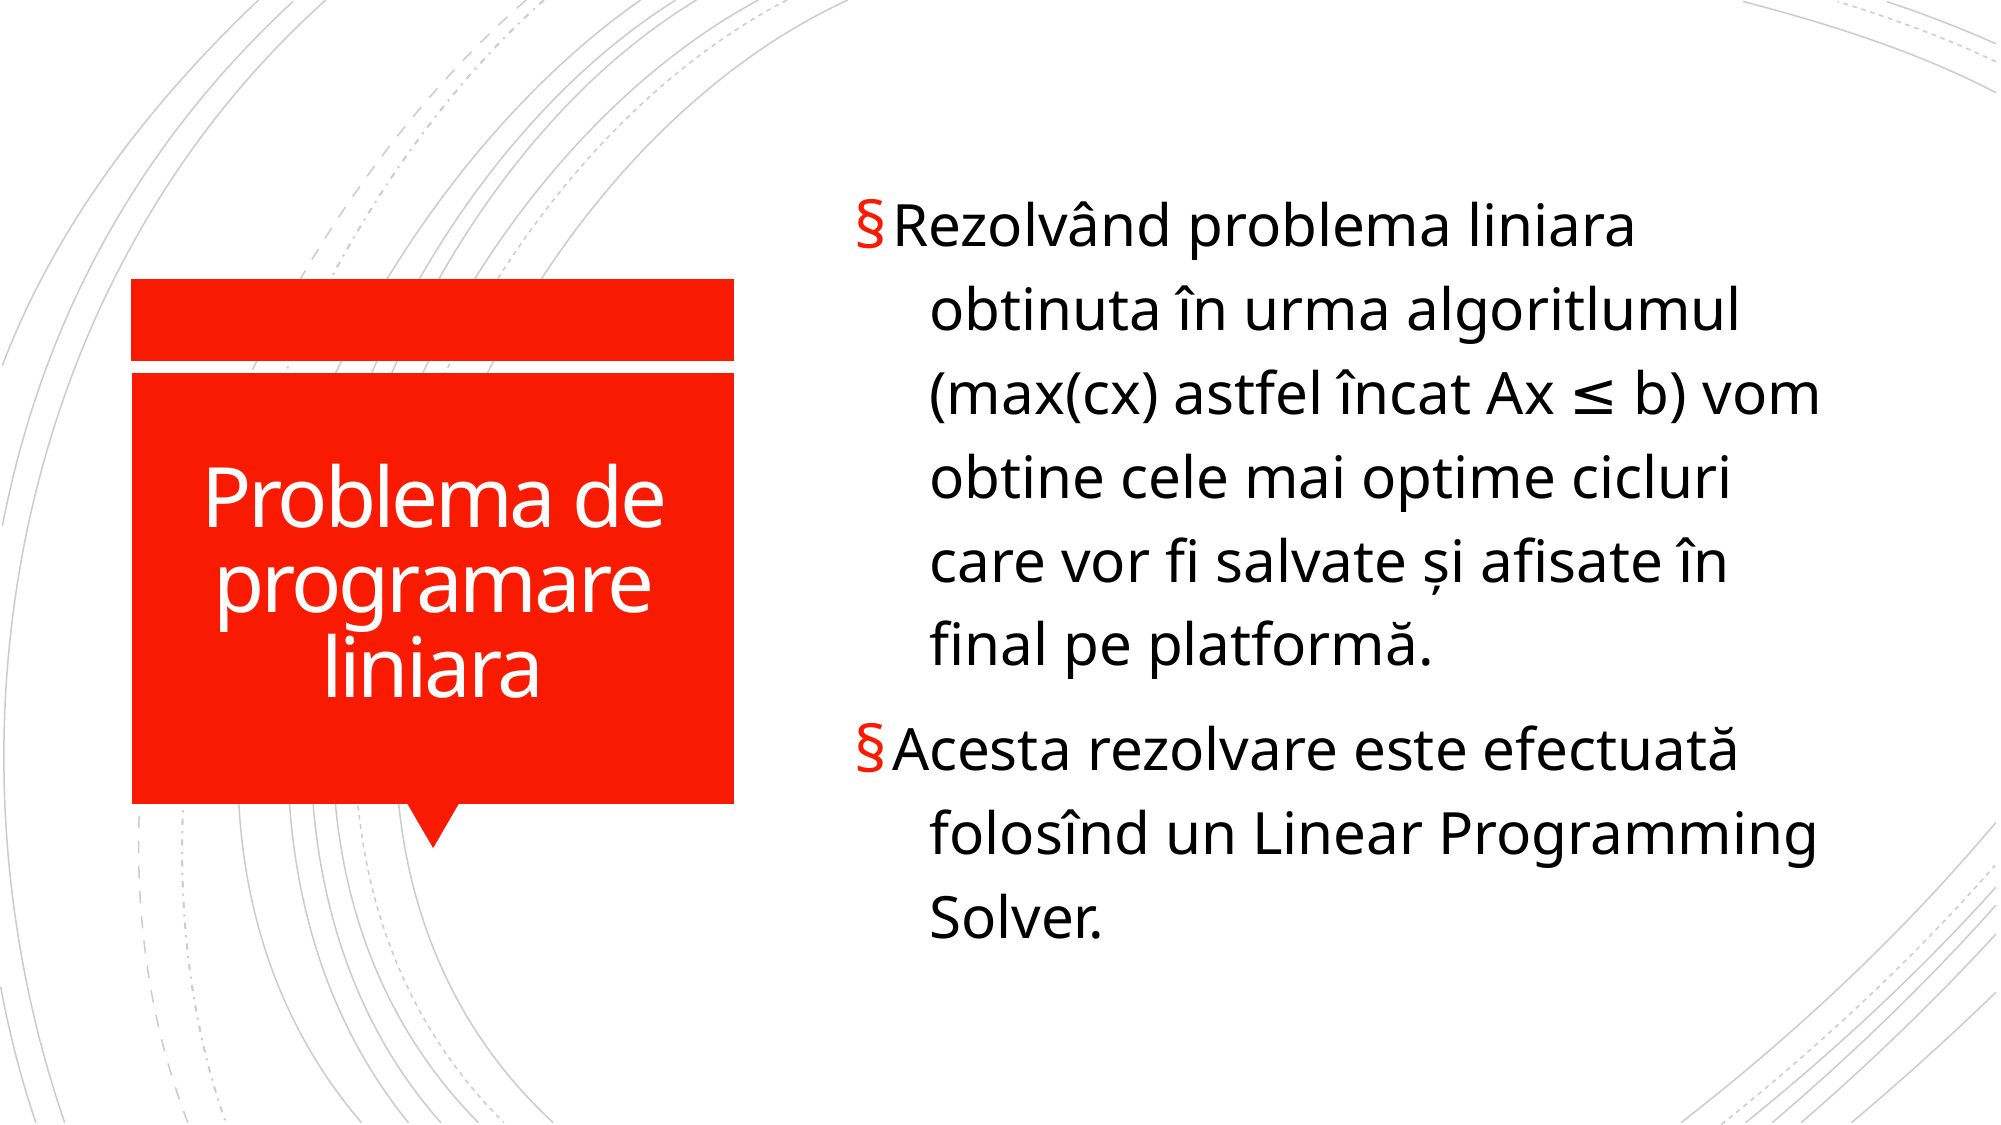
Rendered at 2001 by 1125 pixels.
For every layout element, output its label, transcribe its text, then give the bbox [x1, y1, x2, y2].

title Problema de programare liniara [145, 385, 720, 789]
list Rezolvând problema liniara obtinuta în urma algoritlumul (max(cx) astfel încat Ax ≤ b) vom obtine cele mai optime cicluri care vor fi salvate și afisate în final pe platformă. Acesta rezolvare este efectuată folosînd un Linear Programming Solver. [839, 131, 1871, 993]
